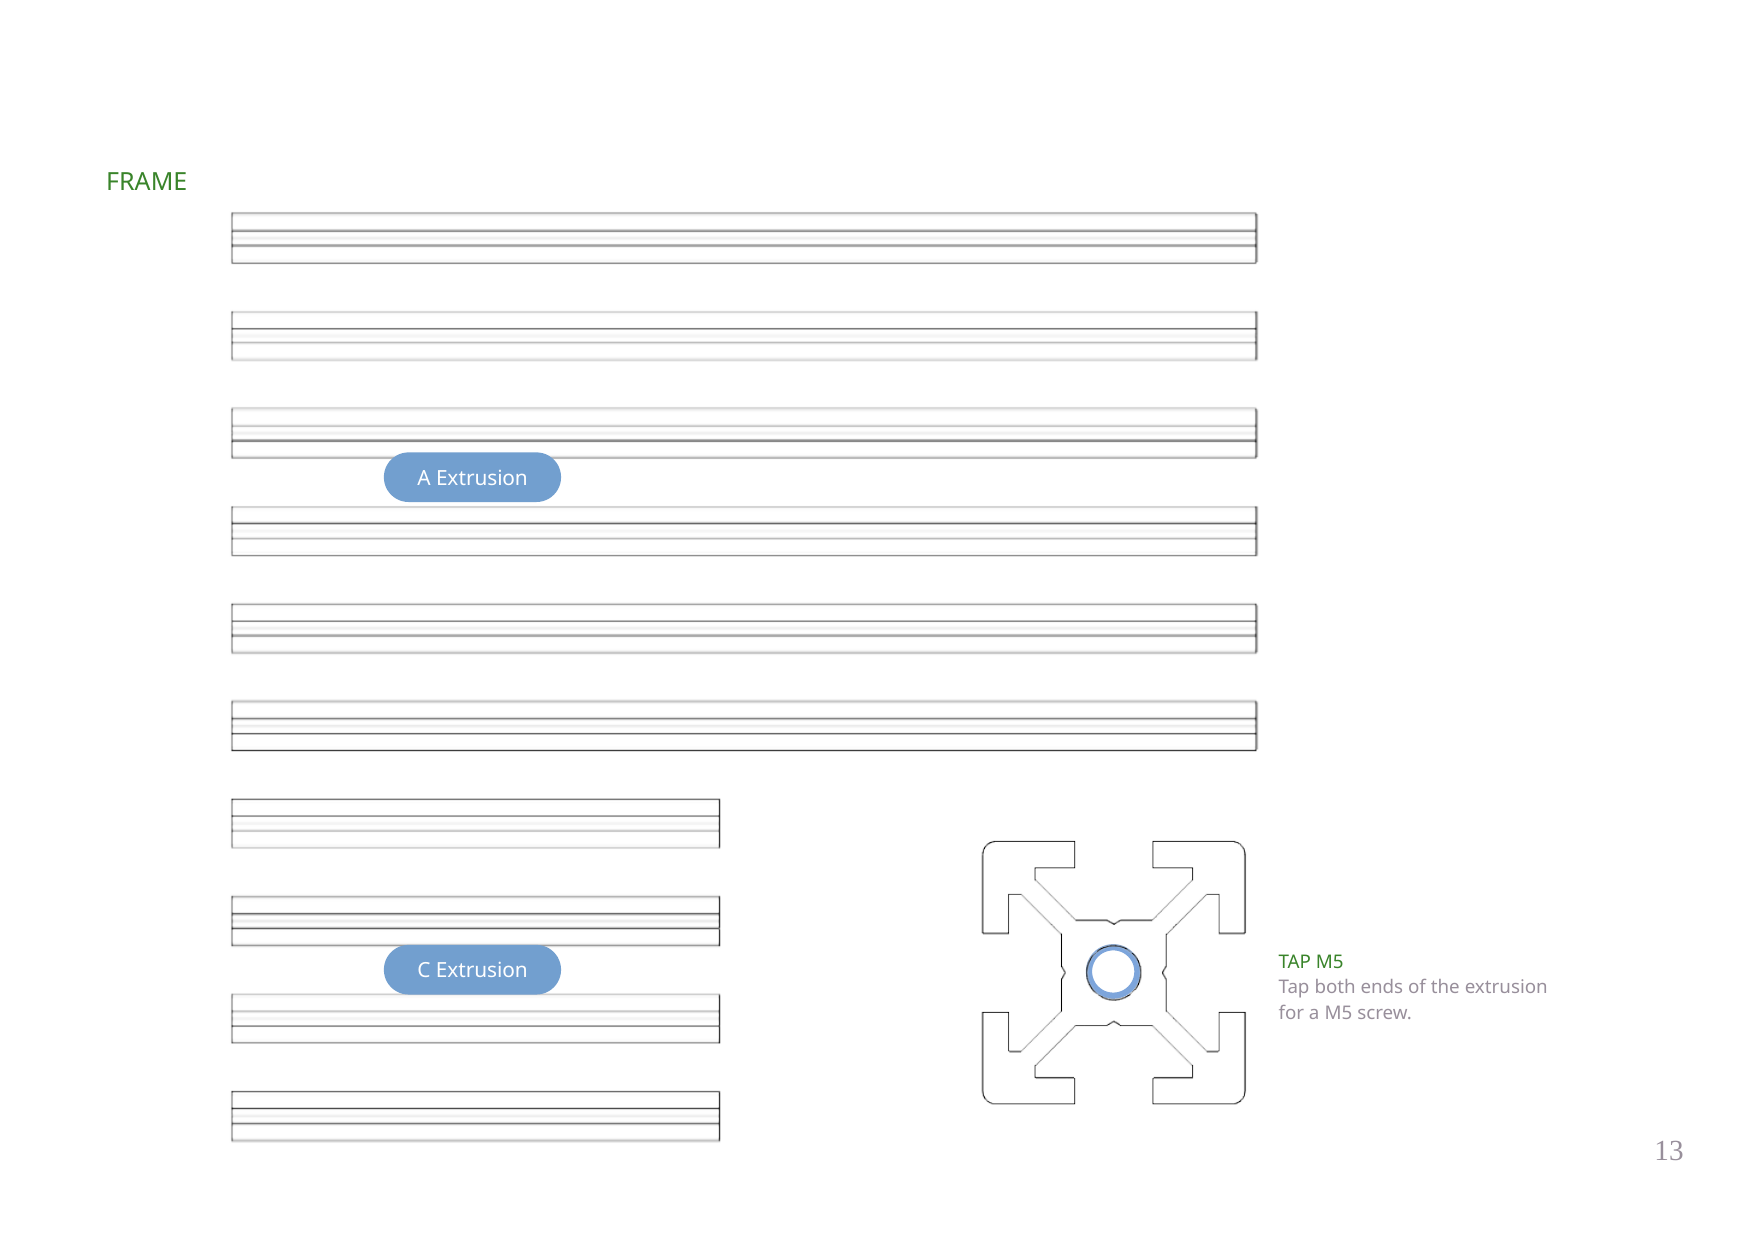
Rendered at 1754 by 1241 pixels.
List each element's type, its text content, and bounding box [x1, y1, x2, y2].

text_box FRAME [91, 156, 668, 206]
picture [177, 194, 1312, 1199]
text_box A Extrusion [383, 452, 562, 503]
text_box TAP M5 Tap both ends of the extrusion for a M5 screw. [1264, 940, 1552, 1093]
text_box C Extrusion [383, 944, 562, 995]
